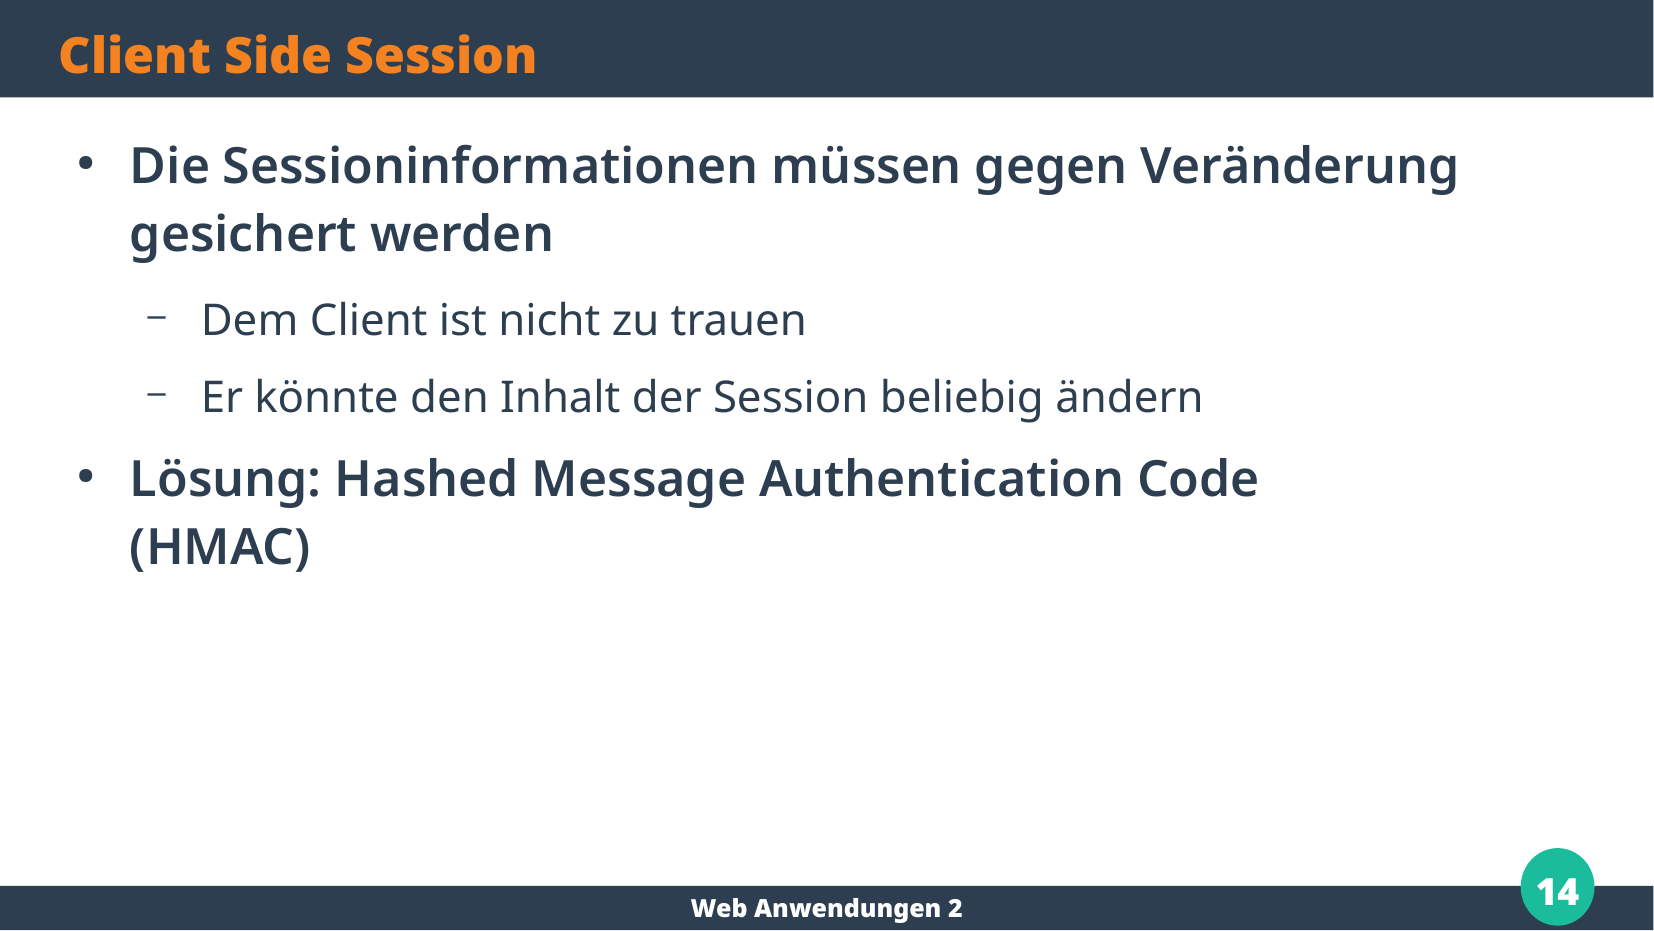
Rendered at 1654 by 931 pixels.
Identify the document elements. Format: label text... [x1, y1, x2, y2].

list Die Sessioninformationen müssen gegen Veränderung gesichert werden Dem Client ist nicht zu trauen Er könnte den Inhalt der Session beliebig ändern Lösung: Hashed Message Authentication Code (HMAC) [59, 129, 1595, 864]
title Client Side Session [59, 8, 1595, 89]
